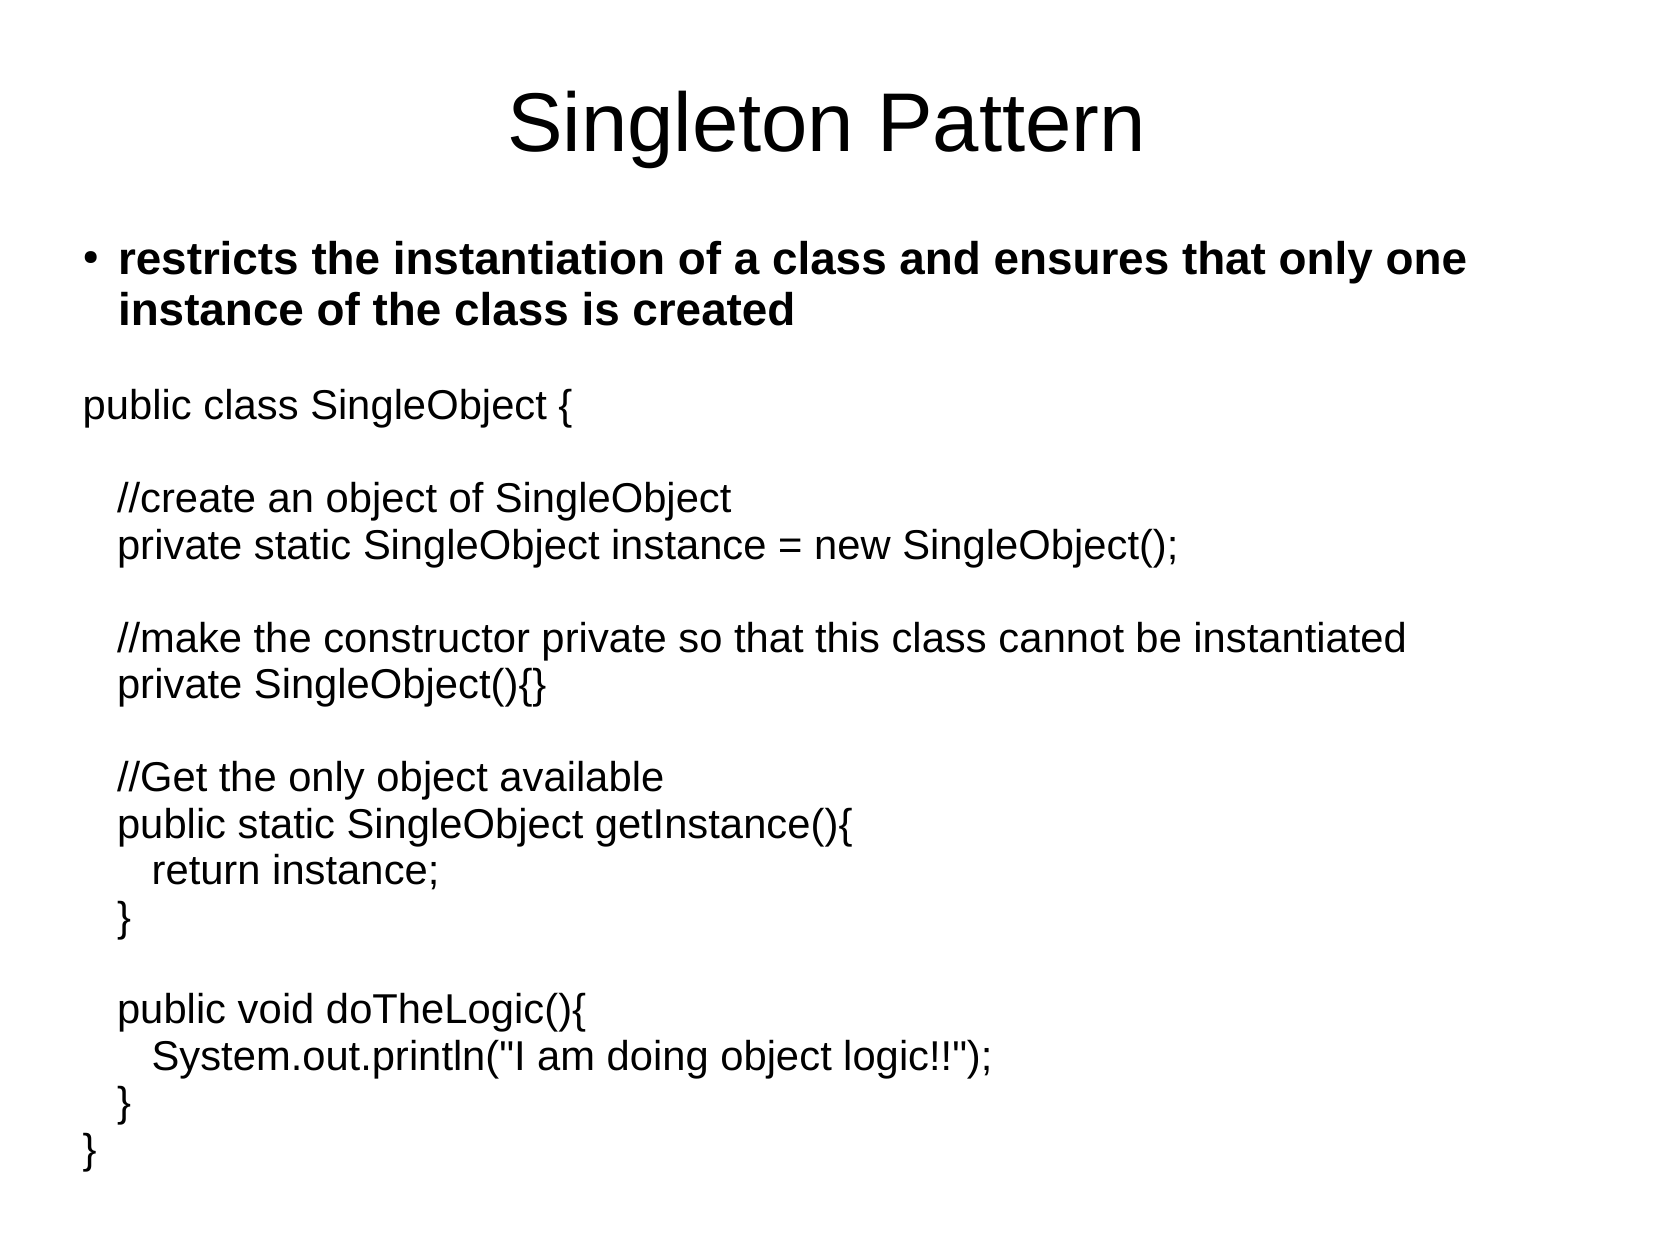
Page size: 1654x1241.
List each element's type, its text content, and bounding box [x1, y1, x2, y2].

subtitle restricts the instantiation of a class and ensures that only one instance of the class is created public class SingleObject { //create an object of SingleObject private static SingleObject instance = new SingleObject(); //make the constructor private so that this class cannot be instantiated private SingleObject(){} //Get the only object available public static SingleObject getInstance(){ return instance; } public void doTheLogic(){ System.out.println("I am doing object logic!!"); } } [82, 228, 1571, 1177]
title Singleton Pattern [82, 49, 1571, 196]
